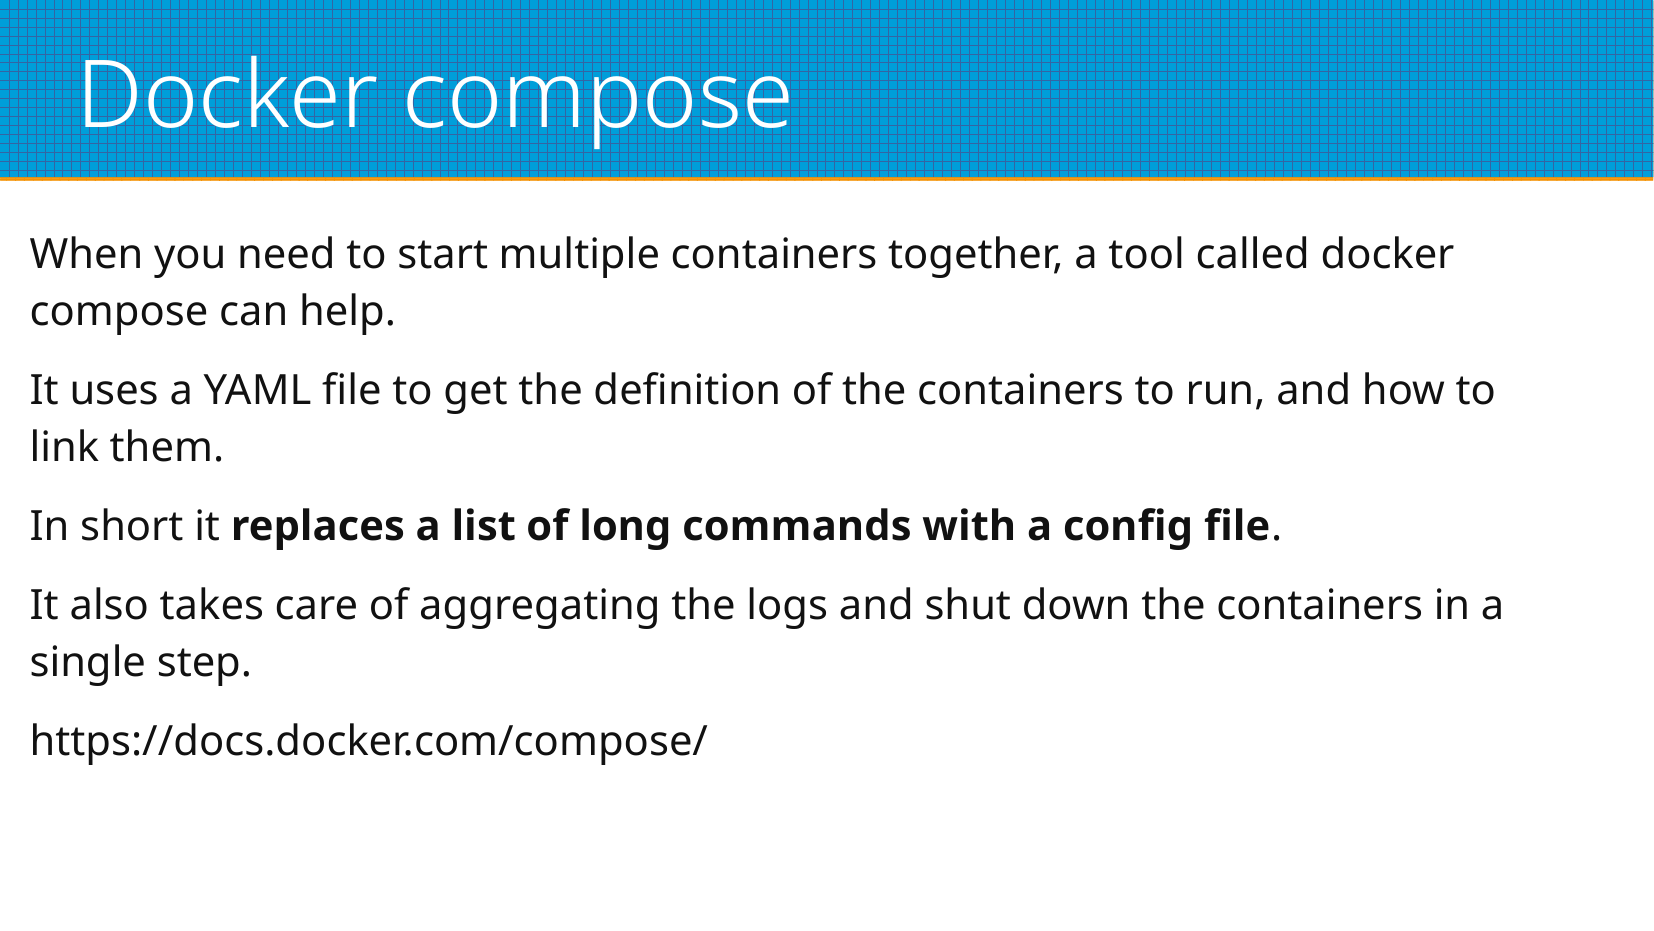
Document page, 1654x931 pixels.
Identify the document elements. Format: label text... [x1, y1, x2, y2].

title Docker compose [76, 0, 1565, 156]
list When you need to start multiple containers together, a tool called docker compose can help. It uses a YAML file to get the definition of the containers to run, and how to link them. In short it replaces a list of long commands with a config file. It also takes care of aggregating the logs and shut down the containers in a single step. https://docs.docker.com/compose/ [29, 223, 1540, 798]
